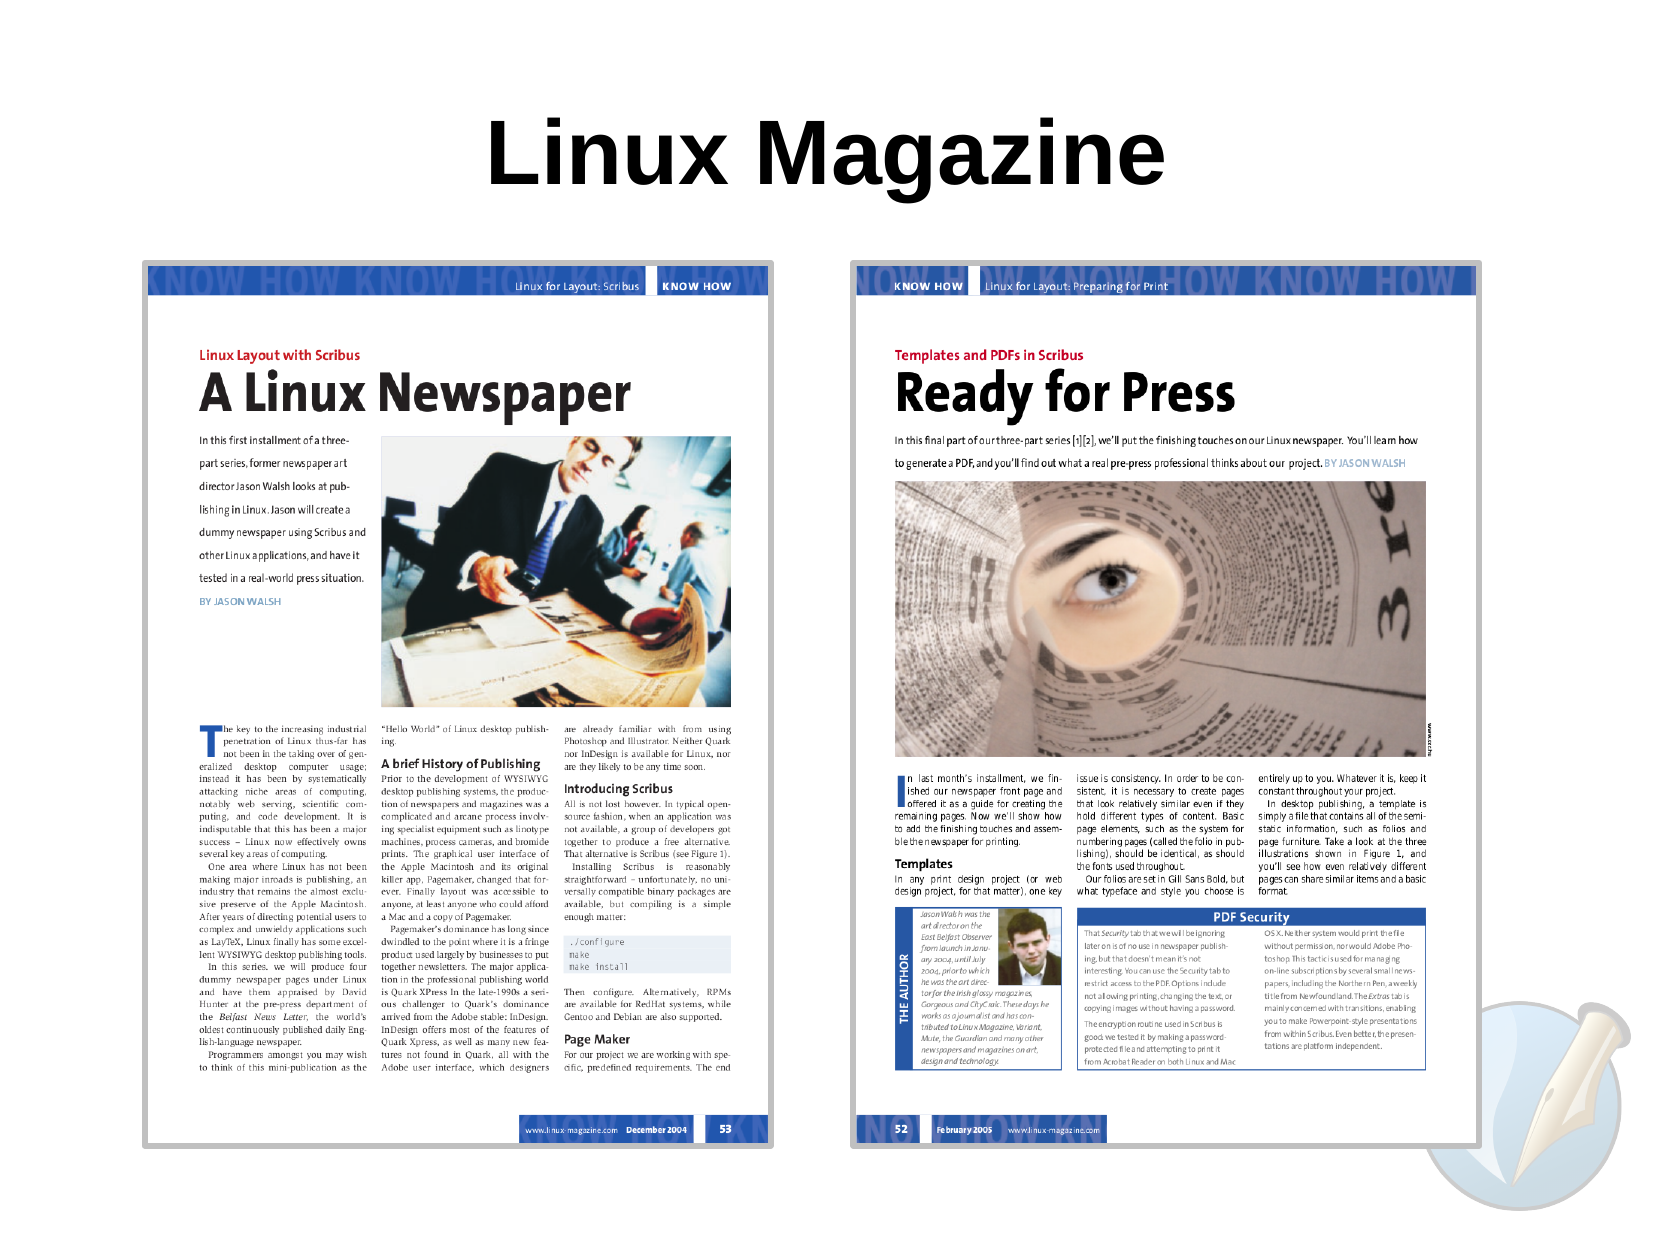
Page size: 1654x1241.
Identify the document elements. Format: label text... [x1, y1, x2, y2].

picture [147, 265, 768, 1143]
title Linux Magazine [82, 56, 1571, 250]
picture [856, 265, 1477, 1143]
